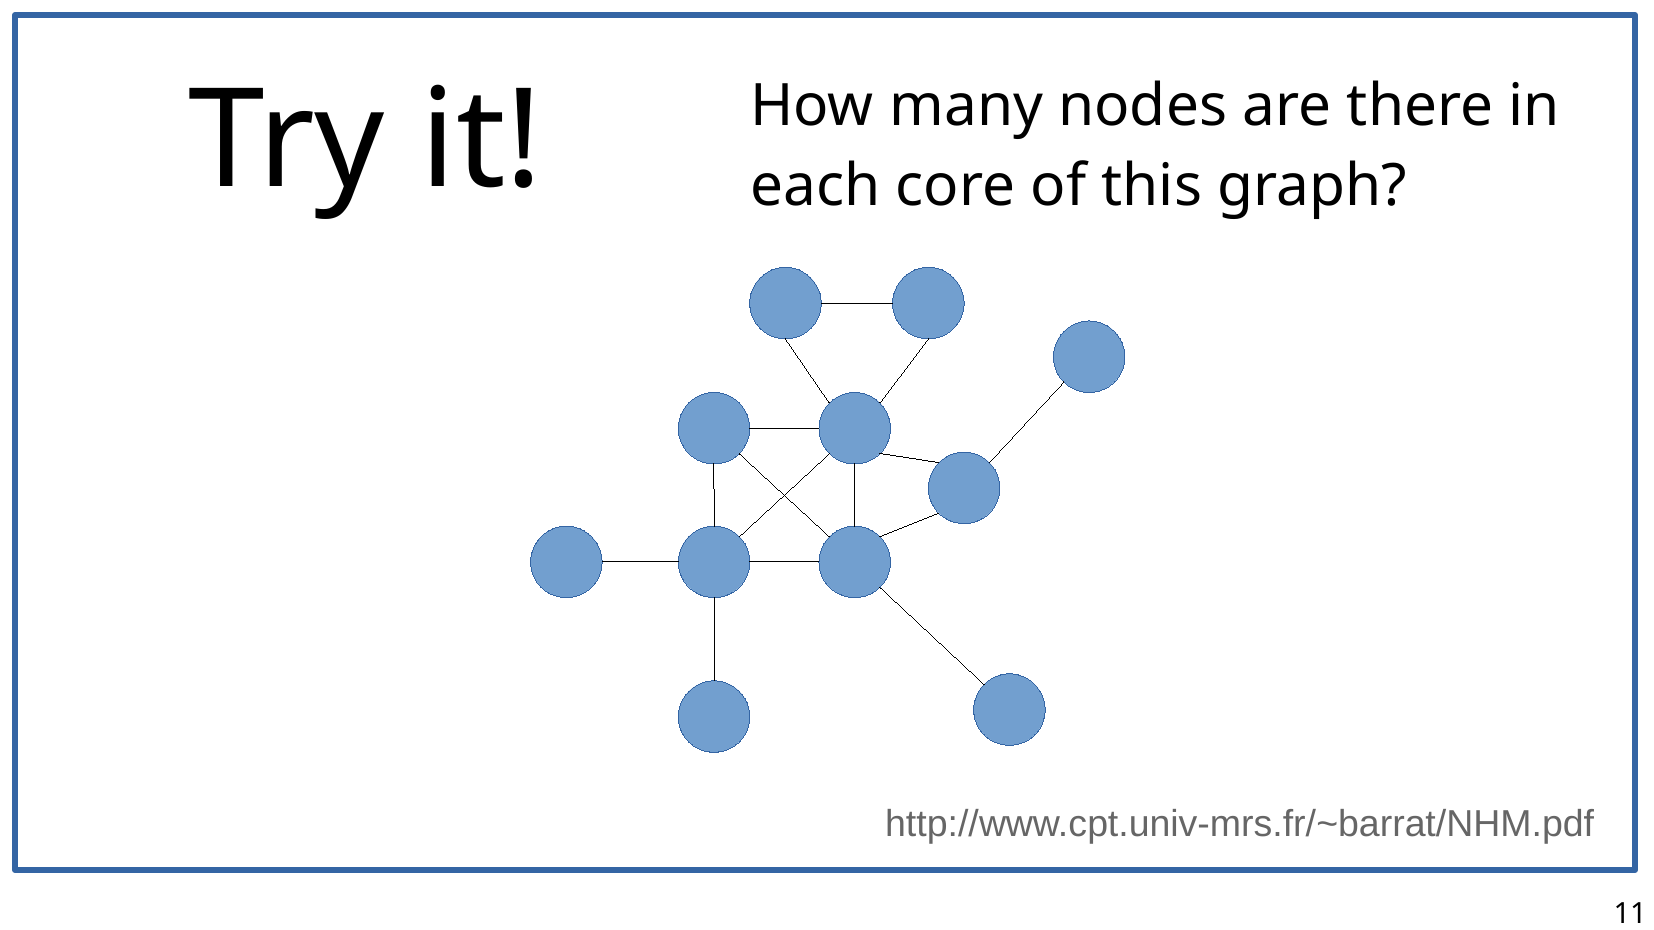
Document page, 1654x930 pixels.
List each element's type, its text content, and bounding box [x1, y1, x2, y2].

title Try it! [34, 29, 698, 237]
text_box [973, 673, 1046, 746]
text_box [892, 267, 965, 339]
text_box [928, 452, 1000, 524]
text_box [1053, 320, 1125, 393]
text_box [678, 680, 750, 753]
text_box [818, 526, 891, 598]
list How many nodes are there in each core of this graph? [750, 62, 1591, 226]
text_box [818, 392, 891, 464]
text_box http://www.cpt.univ-mrs.fr/~barrat/NHM.pdf [821, 795, 1621, 852]
text_box [678, 526, 750, 598]
text_box [678, 392, 750, 464]
text_box [530, 526, 603, 598]
text_box [749, 267, 822, 339]
